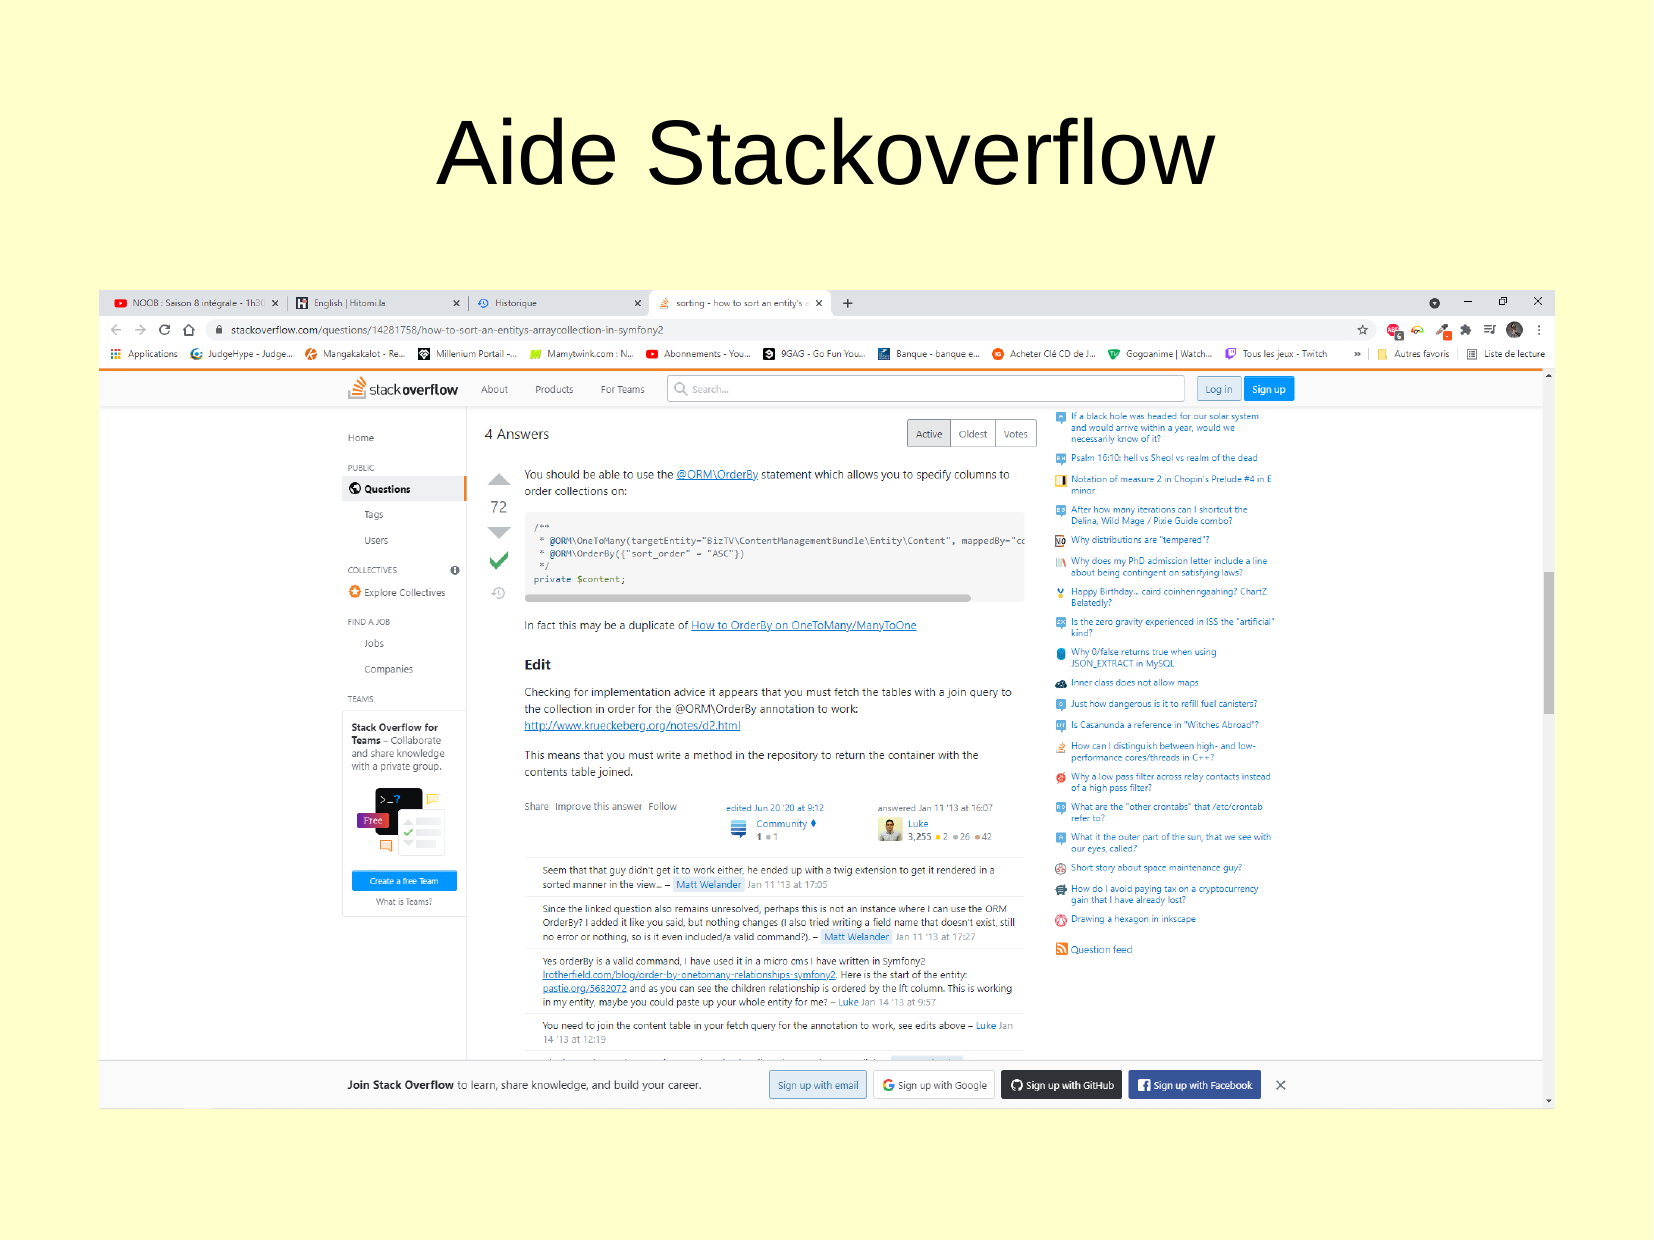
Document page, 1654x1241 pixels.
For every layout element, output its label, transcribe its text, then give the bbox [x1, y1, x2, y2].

picture [99, 290, 1555, 1109]
title Aide Stackoverflow [82, 49, 1571, 257]
